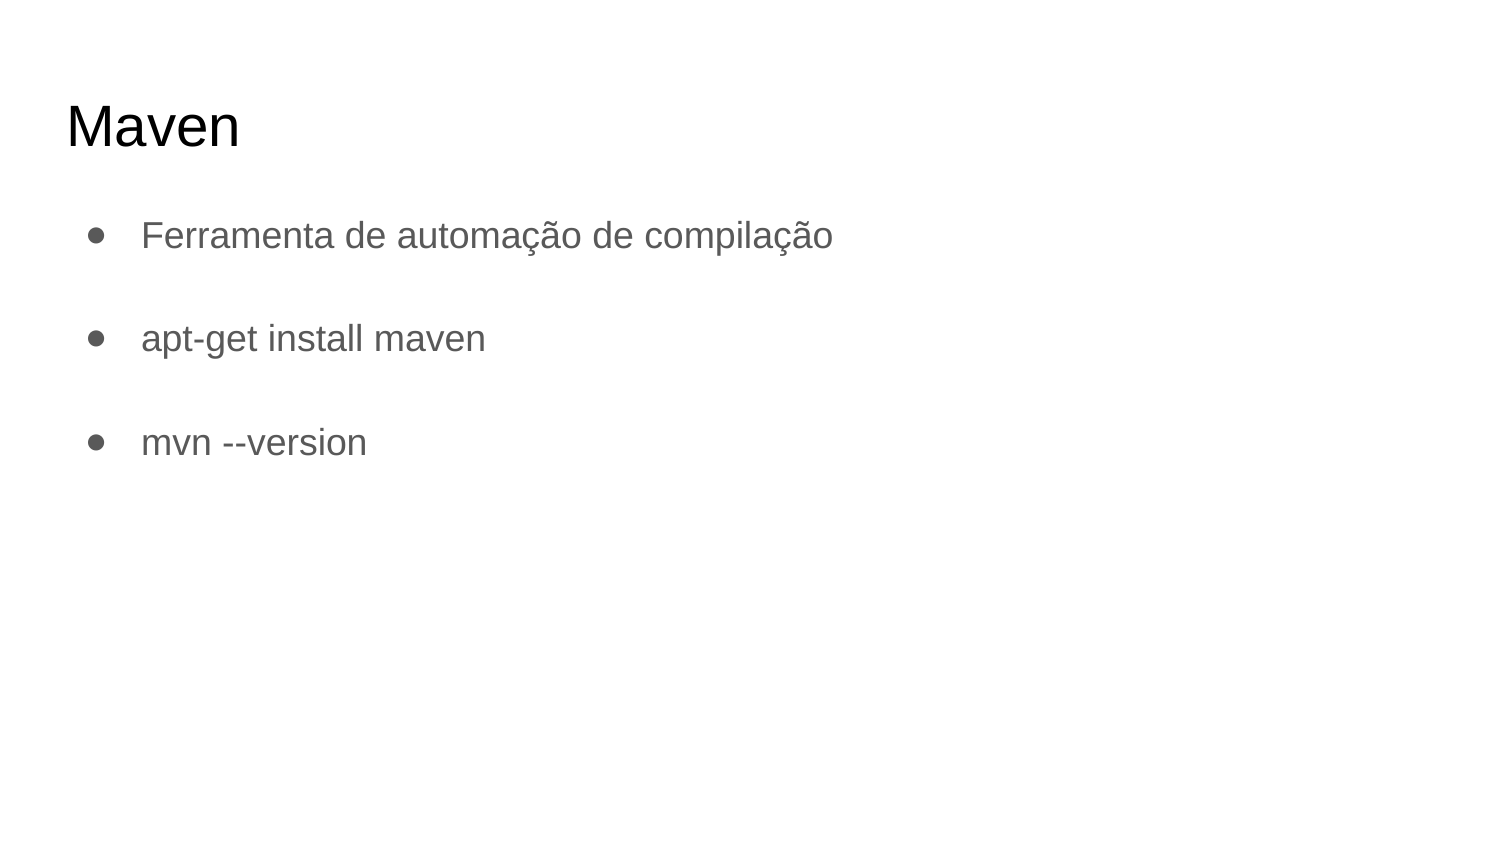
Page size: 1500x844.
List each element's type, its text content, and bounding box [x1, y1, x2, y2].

list Ferramenta de automação de compilação apt-get install maven mvn --version [51, 189, 1489, 750]
title Maven [51, 72, 1449, 167]
